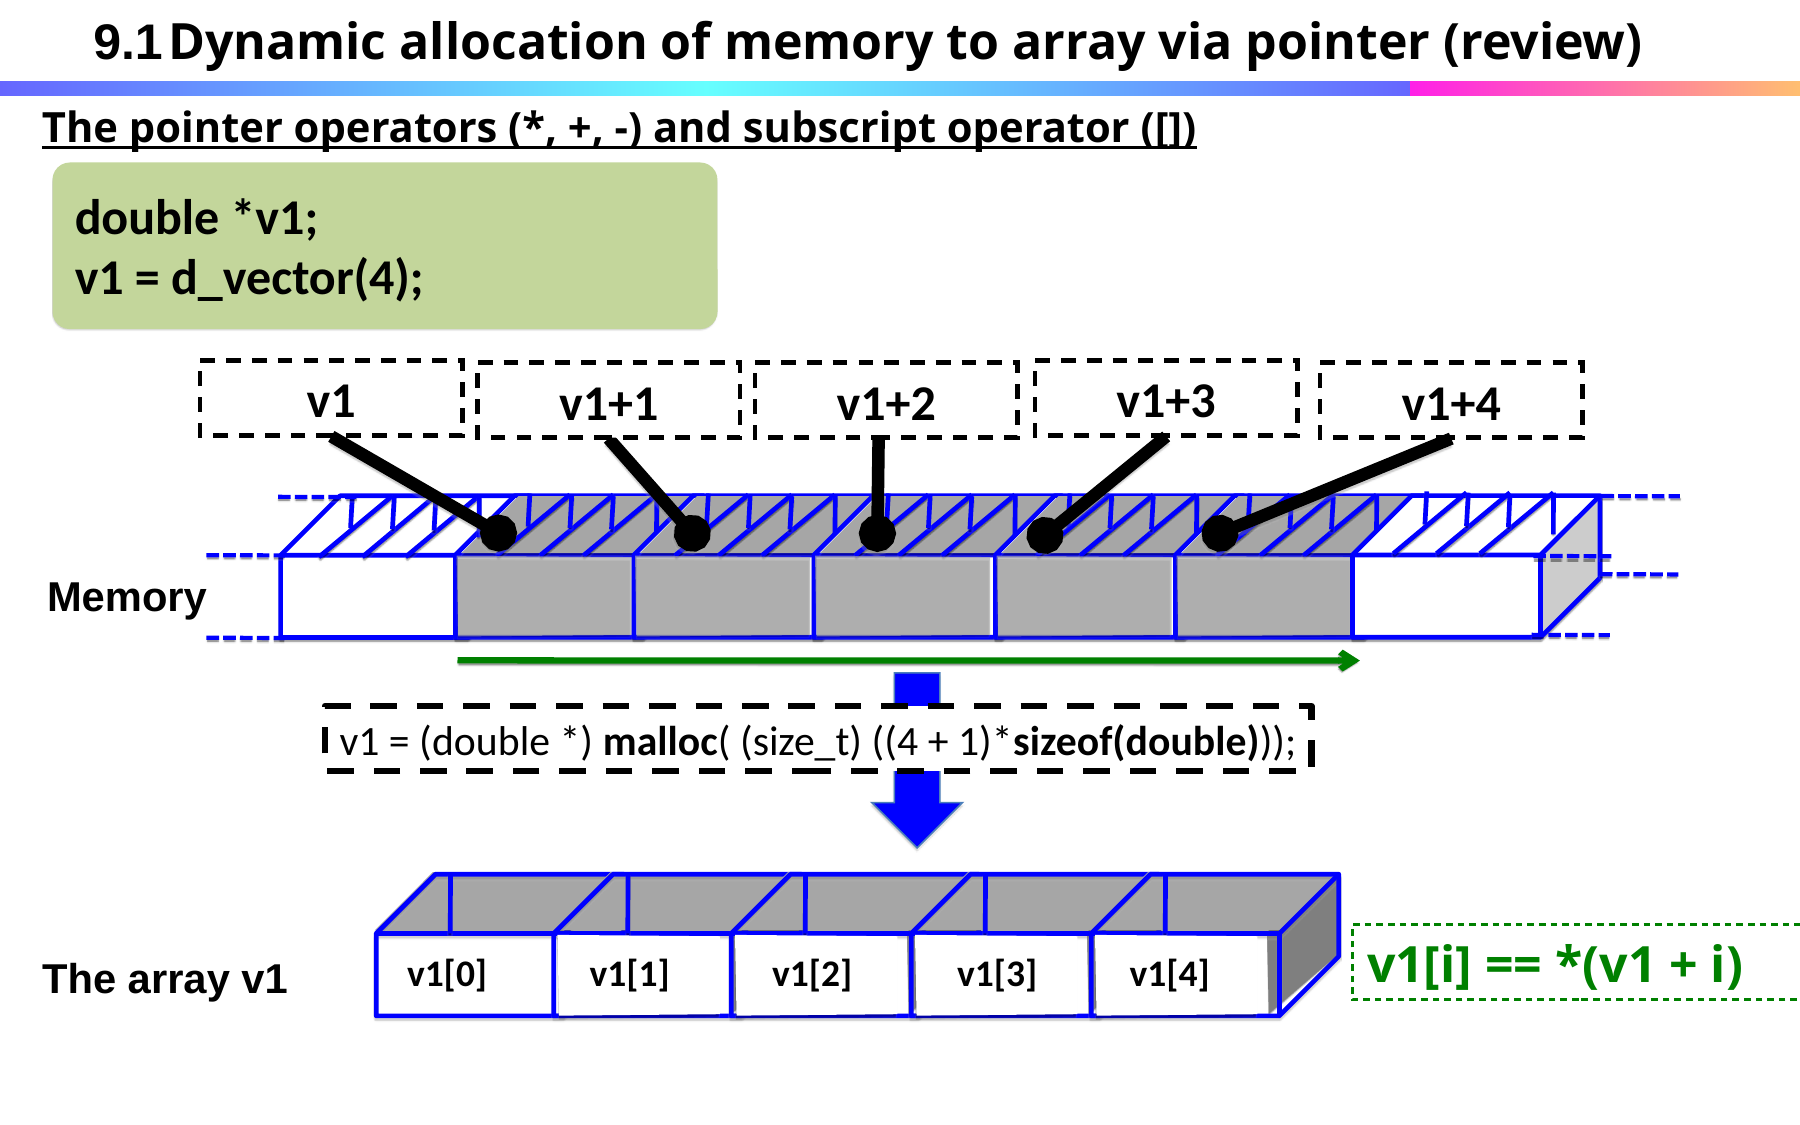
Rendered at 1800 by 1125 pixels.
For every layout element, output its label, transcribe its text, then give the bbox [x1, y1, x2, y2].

text_box v1[i] == *(v1 + i) [1352, 924, 1800, 1000]
text_box [374, 872, 433, 931]
text_box [894, 672, 940, 706]
text_box [669, 496, 691, 508]
text_box [1252, 495, 1289, 513]
text_box 9.1 Dynamic allocation of memory to array via pointer (review) [78, 2, 1659, 77]
text_box v1+4 [1320, 362, 1583, 438]
text_box [682, 496, 705, 518]
text_box [1073, 496, 1082, 503]
text_box [871, 771, 963, 848]
text_box [0, 81, 1800, 96]
text_box [437, 517, 453, 531]
text_box [631, 872, 788, 931]
text_box [387, 881, 447, 931]
text_box [1094, 934, 1258, 1016]
text_box v1[2] [757, 941, 923, 1002]
text_box The array v1 [27, 943, 448, 1009]
text_box [988, 872, 1148, 931]
text_box v1+1 [477, 362, 740, 438]
text_box [1511, 494, 1551, 528]
text_box [1034, 496, 1067, 520]
text_box [1479, 530, 1509, 554]
text_box [808, 872, 968, 931]
text_box [660, 511, 667, 527]
text_box [395, 502, 427, 530]
text_box [1200, 496, 1233, 529]
text_box v1 [199, 360, 463, 436]
text_box [1379, 496, 1410, 527]
text_box [466, 497, 477, 507]
text_box [1102, 881, 1163, 931]
text_box v1+2 [754, 362, 1018, 438]
text_box v1+3 [1034, 360, 1298, 436]
text_box [742, 881, 803, 931]
text_box [453, 872, 610, 931]
text_box double *v1; v1 = d_vector(4); [60, 177, 593, 313]
text_box v1[1] [574, 941, 740, 1002]
text_box [1268, 1002, 1277, 1013]
text_box v1 = (double *) malloc( (size_t) ((4 + 1)*sizeof(double))); [324, 706, 1312, 771]
text_box [922, 881, 983, 931]
text_box [1436, 529, 1466, 554]
text_box [1018, 496, 1053, 531]
text_box [1181, 533, 1212, 554]
text_box [1393, 493, 1465, 554]
text_box [1219, 496, 1247, 520]
text_box v1[3] [942, 941, 1108, 1002]
text_box [838, 496, 871, 529]
text_box [281, 495, 1600, 638]
text_box The pointer operators (*, +, -) and subscript operator ([]) [27, 93, 1778, 159]
text_box [1001, 524, 1036, 554]
text_box [1282, 886, 1336, 1003]
text_box [1469, 495, 1507, 527]
text_box [52, 162, 718, 330]
text_box [914, 934, 1078, 1016]
text_box [734, 934, 898, 1016]
text_box [461, 538, 494, 554]
text_box v1[0] [392, 941, 558, 1002]
text_box [557, 934, 720, 1016]
text_box [1168, 881, 1327, 931]
text_box [565, 881, 625, 931]
text_box v1[4] [1114, 941, 1280, 1002]
text_box Memory [32, 562, 281, 628]
